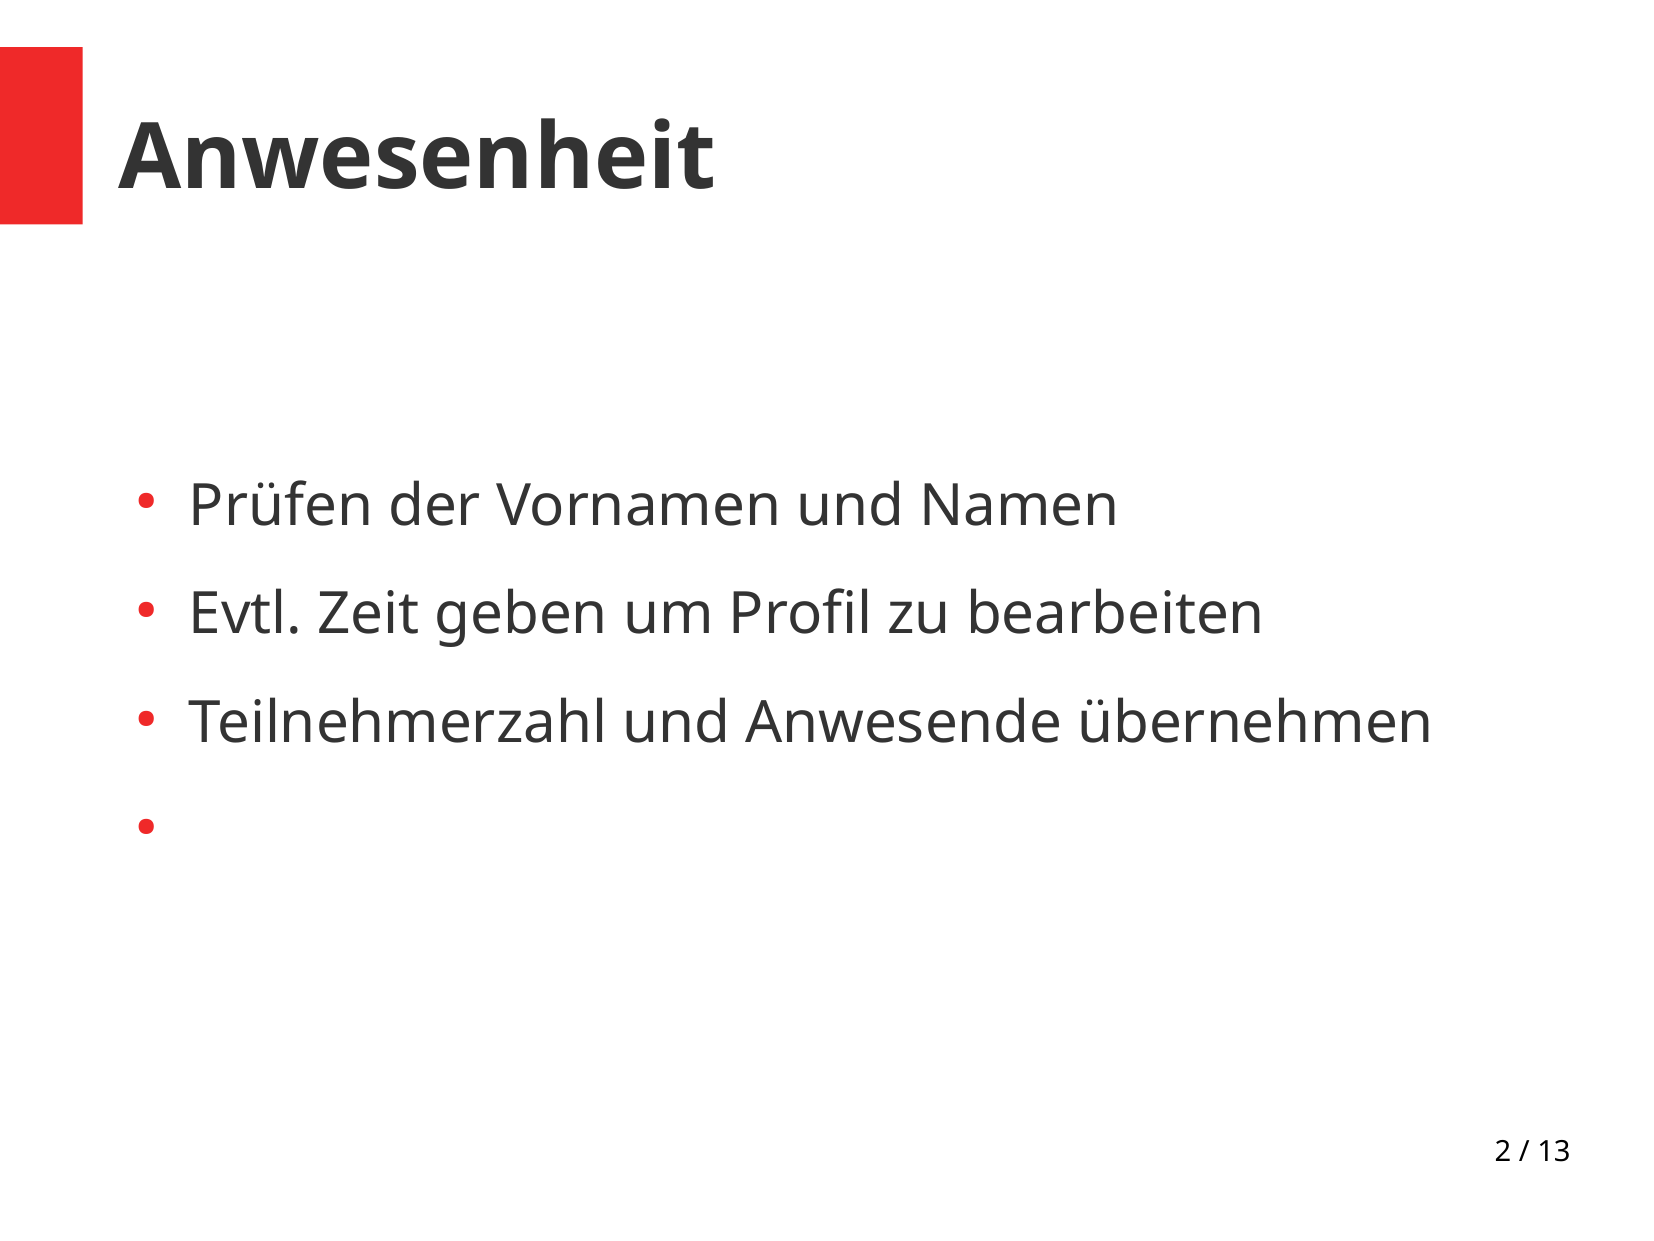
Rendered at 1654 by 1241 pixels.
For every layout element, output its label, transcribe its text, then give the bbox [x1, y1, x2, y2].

title Anwesenheit [118, 45, 1571, 260]
list Prüfen der Vornamen und Namen Evtl. Zeit geben um Profil zu bearbeiten Teilnehmerzahl und Anwesende übernehmen [118, 354, 1536, 1074]
